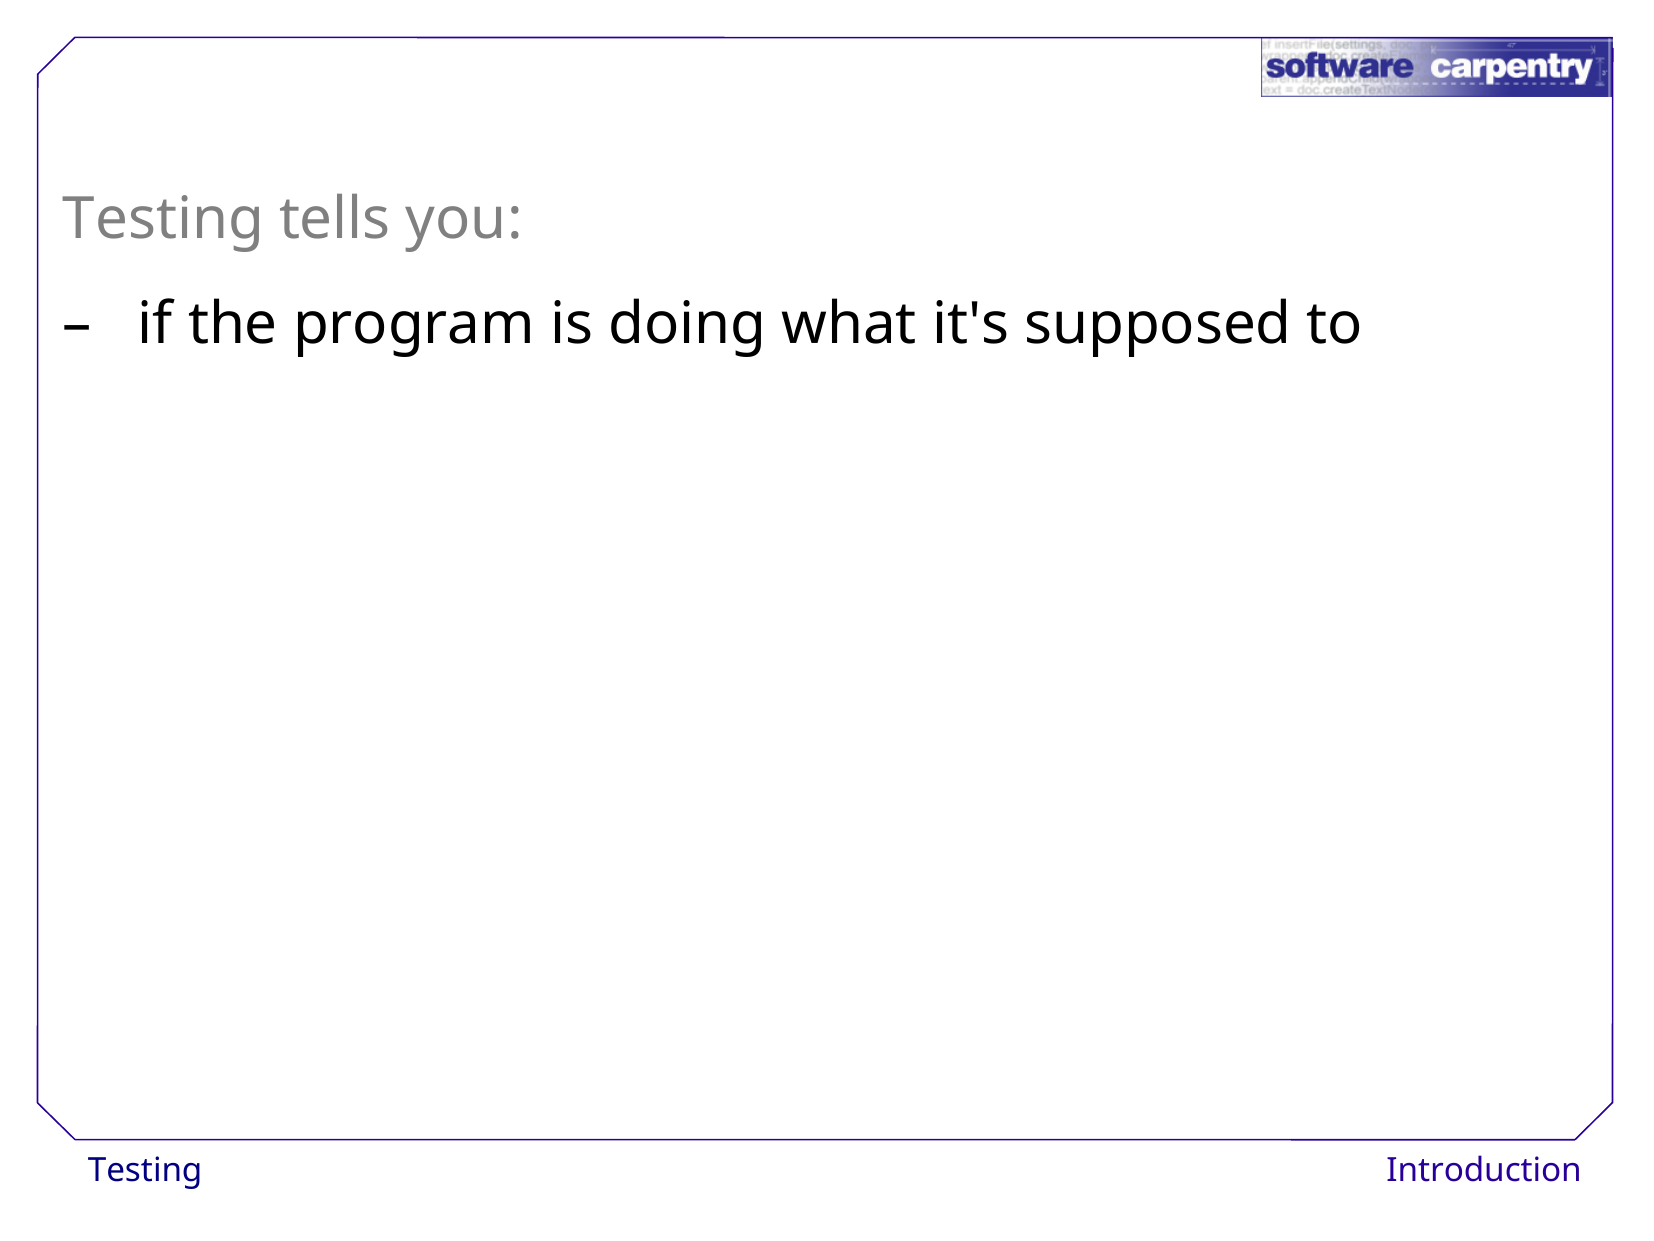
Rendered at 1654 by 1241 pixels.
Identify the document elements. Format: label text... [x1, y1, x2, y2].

text_box Testing tells you: – if the program is doing what it's supposed to [48, 137, 1529, 364]
picture [1261, 39, 1613, 97]
